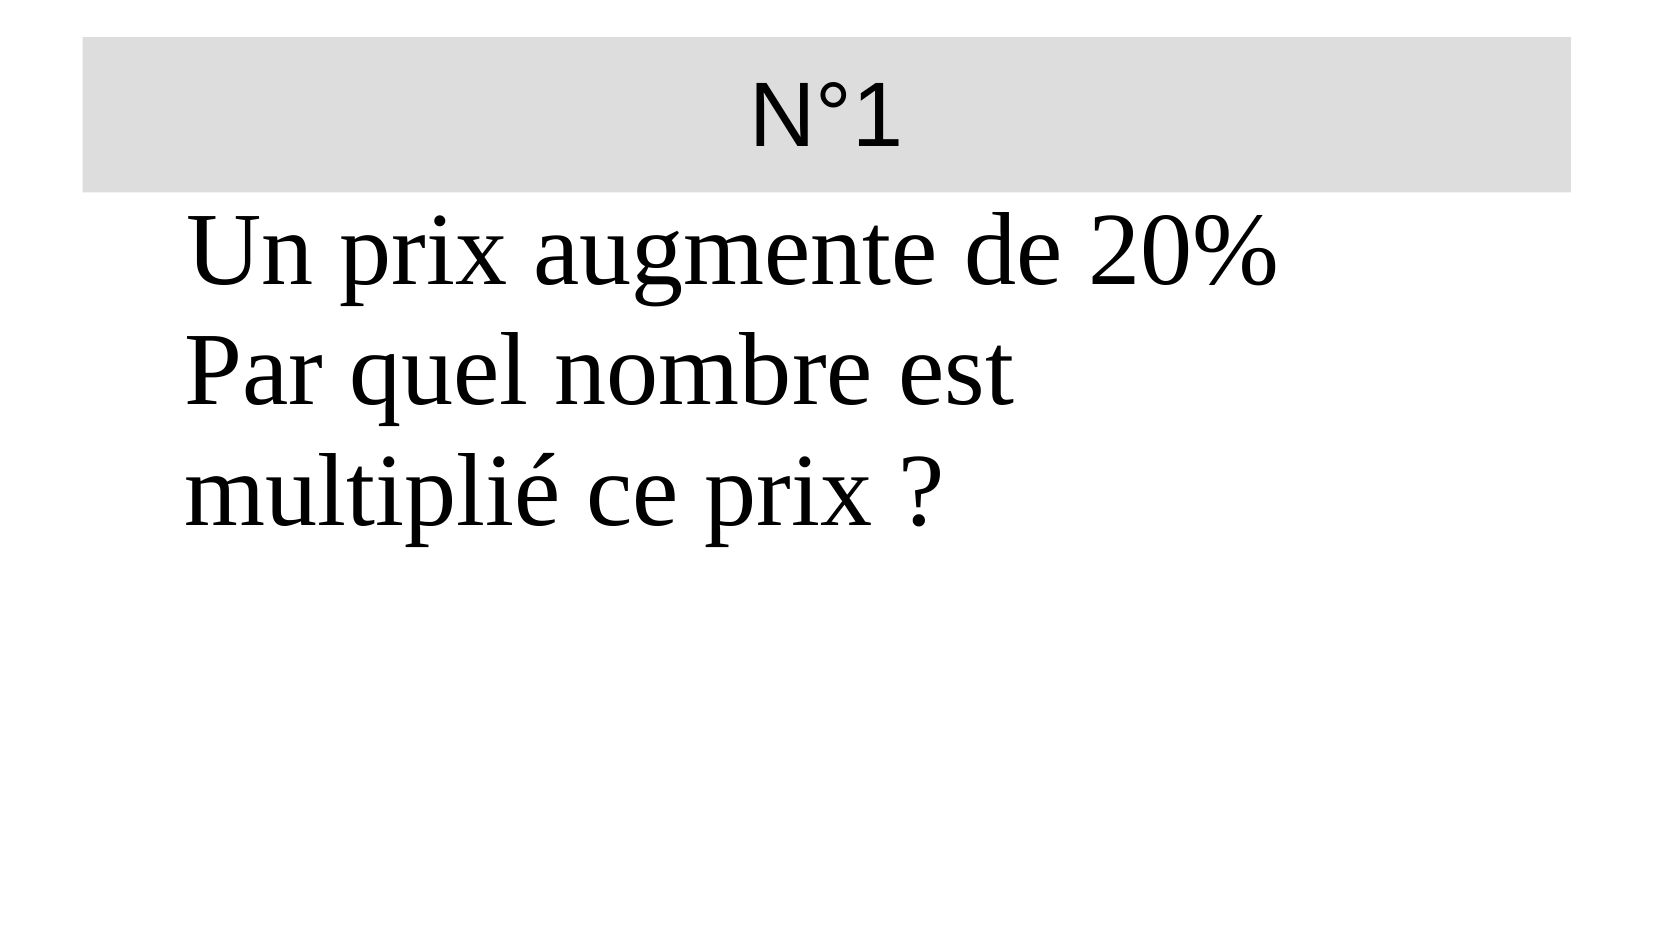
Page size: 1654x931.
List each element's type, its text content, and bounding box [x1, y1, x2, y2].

chart [175, 193, 1288, 548]
title N°1 [82, 37, 1571, 193]
